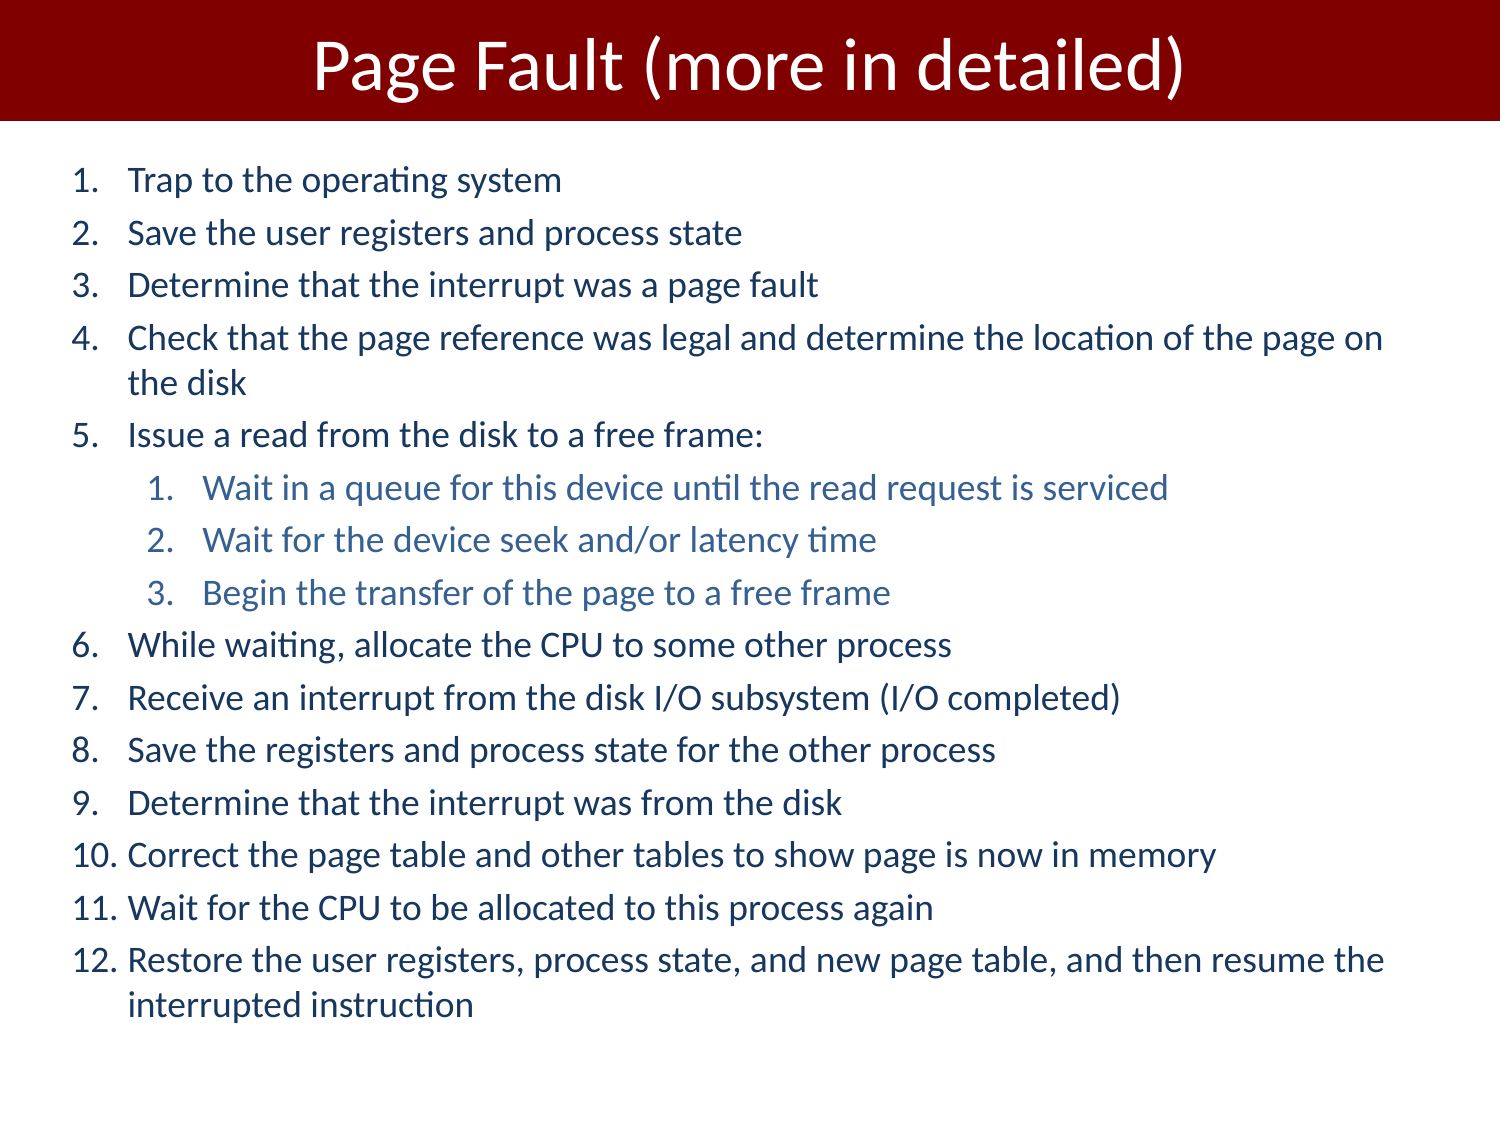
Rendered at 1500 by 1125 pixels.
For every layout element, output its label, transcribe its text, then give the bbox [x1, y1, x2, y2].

list Trap to the operating system Save the user registers and process state Determine that the interrupt was a page fault Check that the page reference was legal and determine the location of the page on the disk Issue a read from the disk to a free frame: Wait in a queue for this device until the read request is serviced Wait for the device seek and/or latency time Begin the transfer of the page to a free frame While waiting, allocate the CPU to some other process Receive an interrupt from the disk I/O subsystem (I/O completed) Save the registers and process state for the other process Determine that the interrupt was from the disk Correct the page table and other tables to show page is now in memory Wait for the CPU to be allocated to this process again Restore the user registers, process state, and new page table, and then resume the interrupted instruction [56, 147, 1407, 985]
title Page Fault (more in detailed) [0, 0, 1500, 121]
